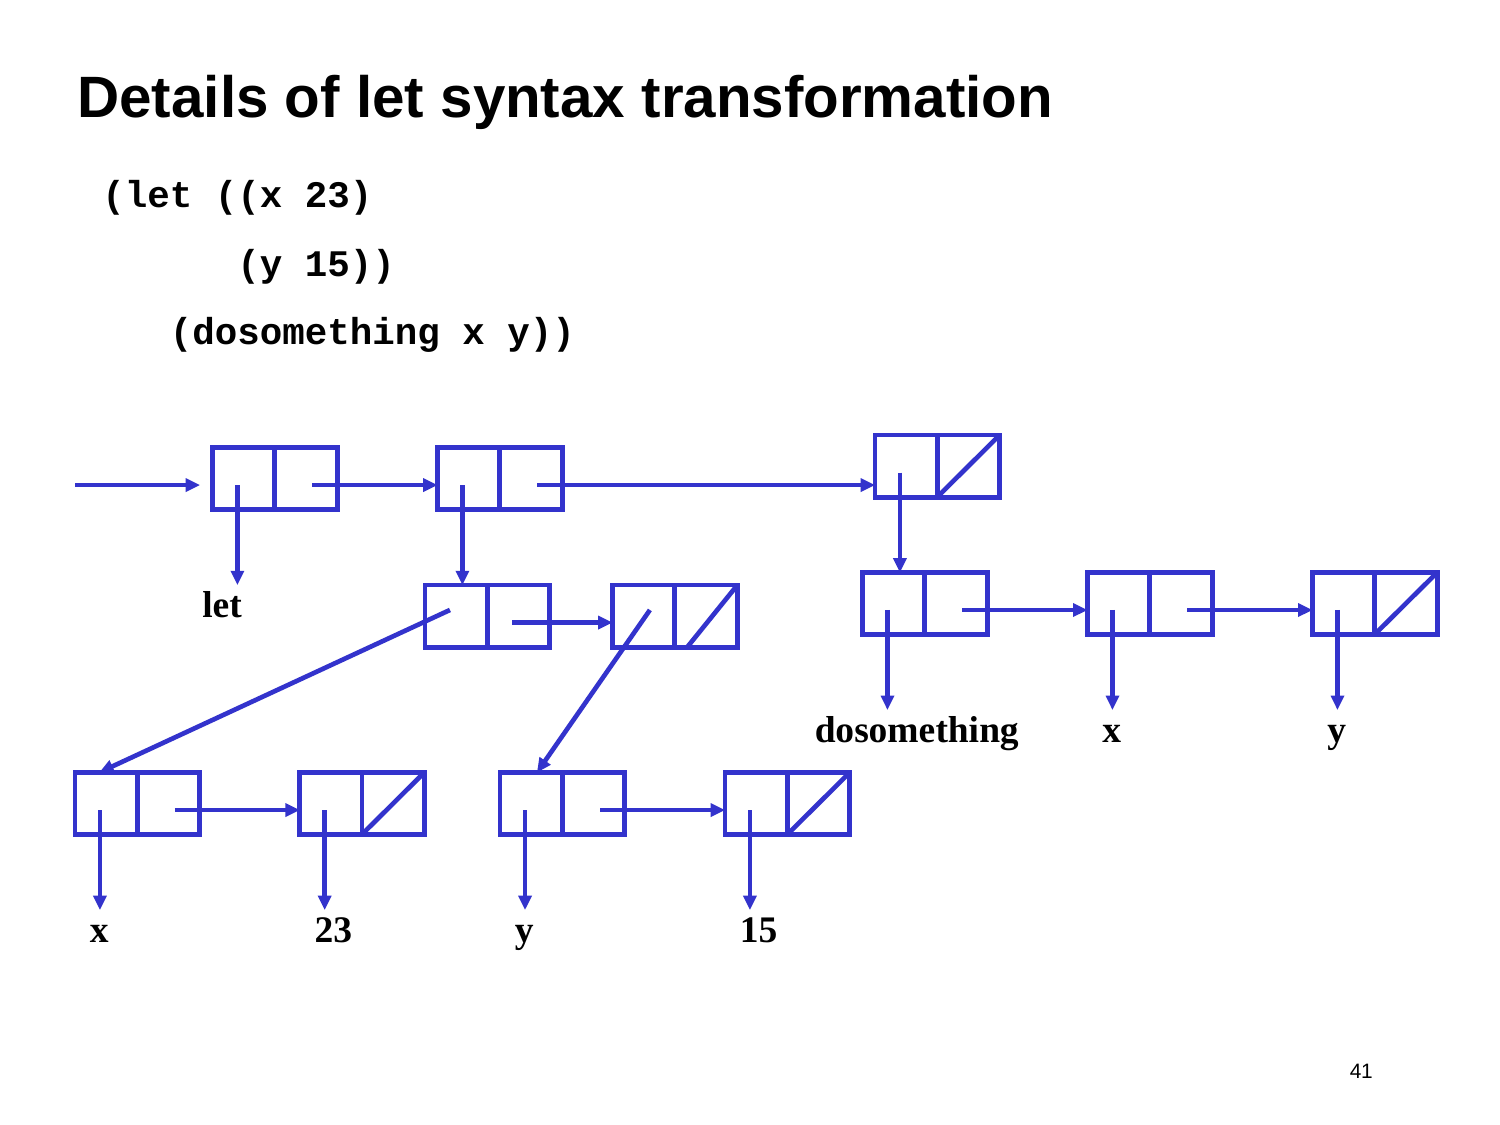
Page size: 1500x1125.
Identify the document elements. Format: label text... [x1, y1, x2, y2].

text_box (let ((x 23) (y 15)) (dosomething x y)) [87, 162, 1326, 360]
text_box Details of let syntax transformation [62, 24, 1338, 163]
text_box y [499, 897, 563, 958]
text_box <number> [1025, 1049, 1388, 1101]
text_box y [1312, 697, 1388, 758]
text_box dosomething [799, 697, 1038, 758]
text_box x [74, 897, 138, 958]
text_box x [1087, 697, 1150, 758]
text_box 23 [299, 897, 375, 958]
text_box let [187, 572, 388, 633]
text_box 15 [724, 897, 800, 958]
